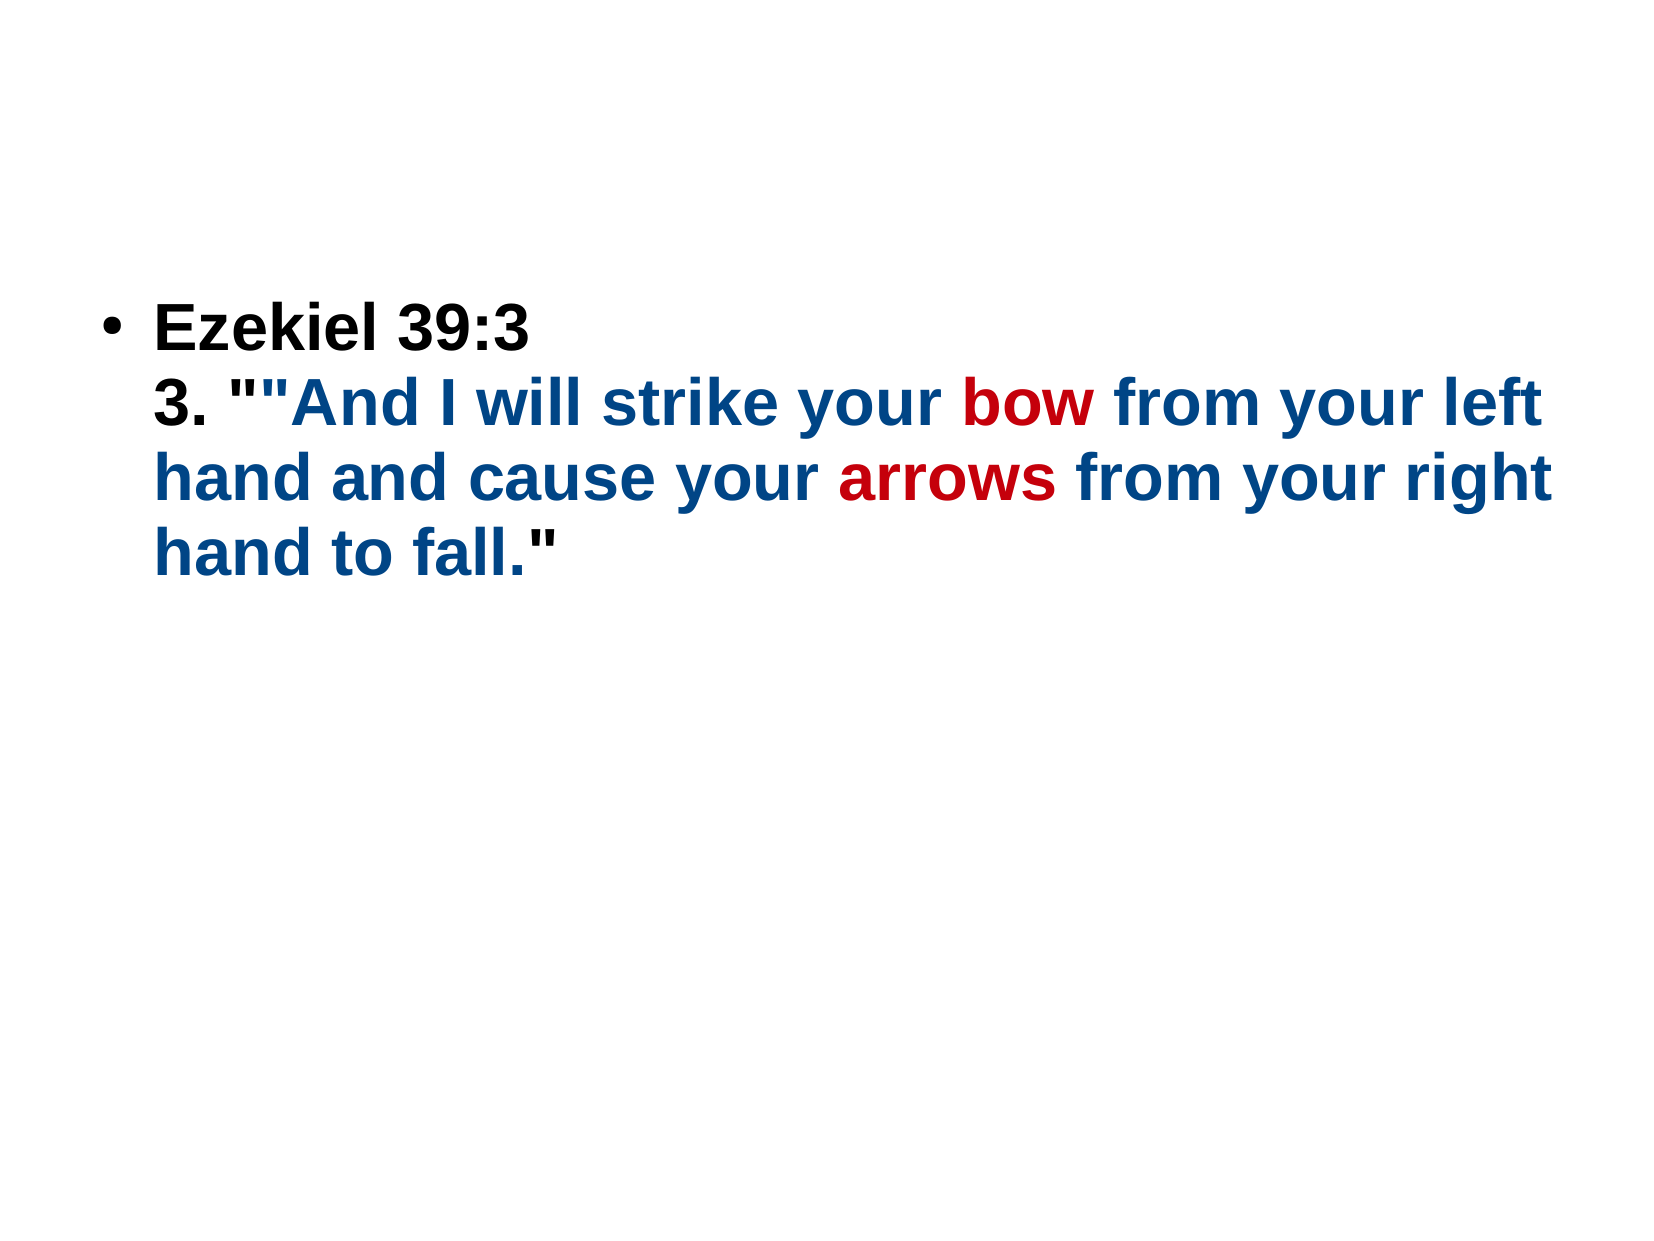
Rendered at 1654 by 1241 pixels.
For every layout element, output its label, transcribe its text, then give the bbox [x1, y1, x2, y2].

list Ezekiel 39:3 3. ""And I will strike your bow from your left hand and cause your arrows from your right hand to fall." [82, 290, 1571, 1109]
